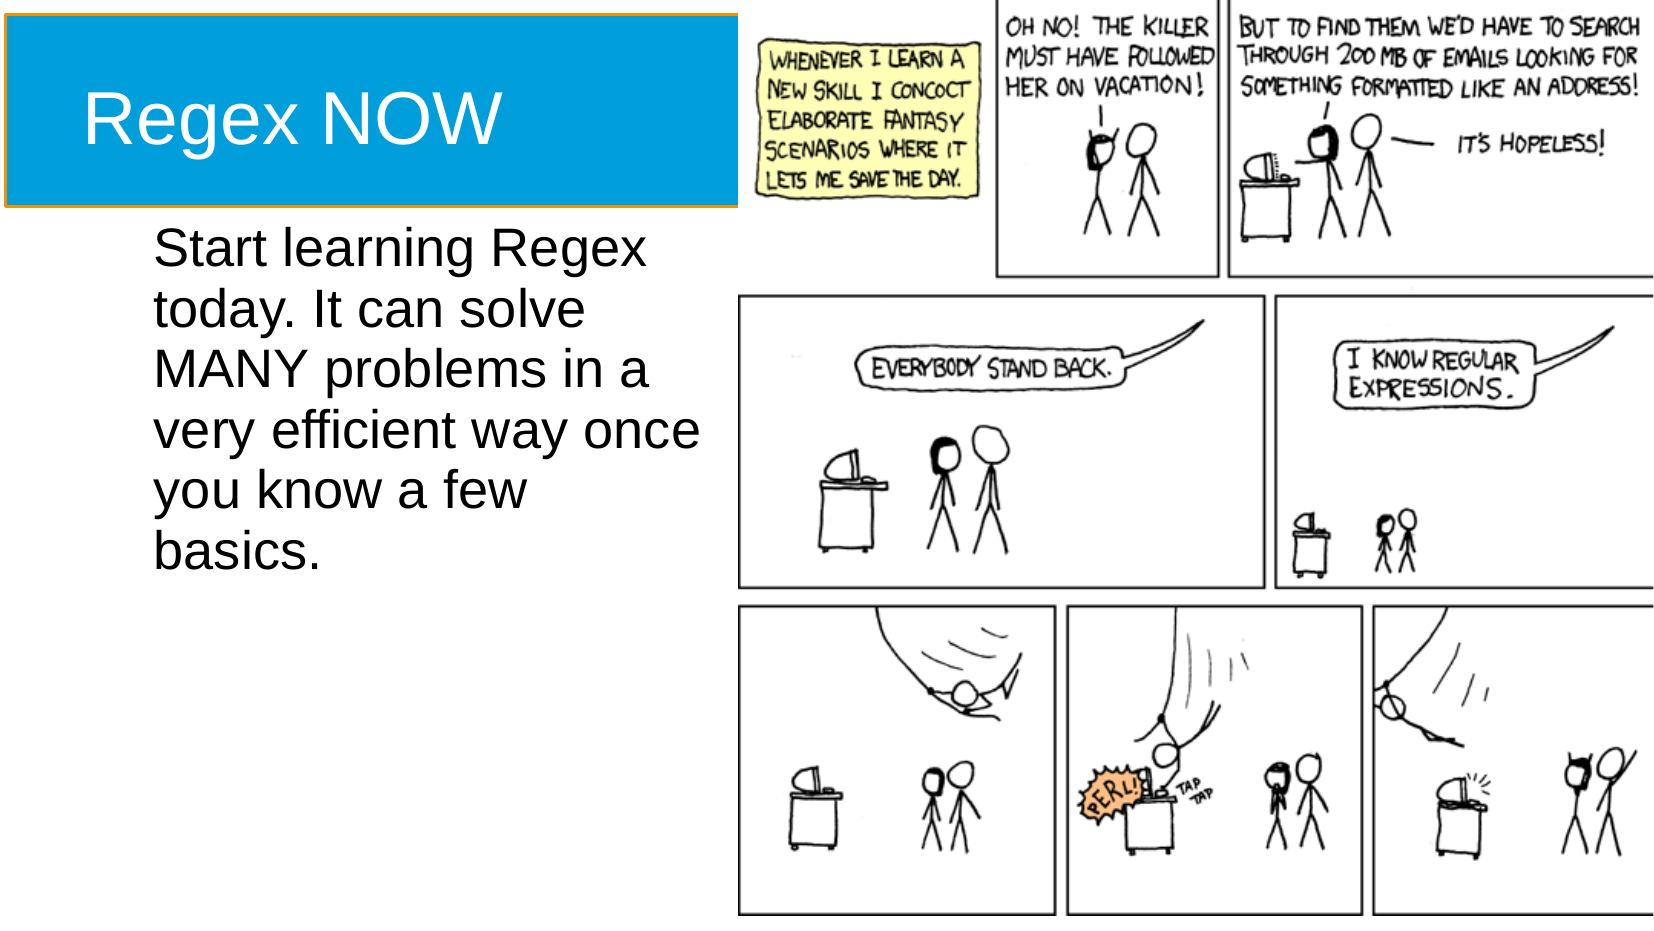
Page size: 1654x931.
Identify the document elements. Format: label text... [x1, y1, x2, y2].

list Start learning Regex today. It can solve MANY problems in a very efficient way once you know a few basics. [82, 217, 709, 931]
picture [738, 0, 1654, 916]
title Regex NOW [82, 44, 738, 192]
